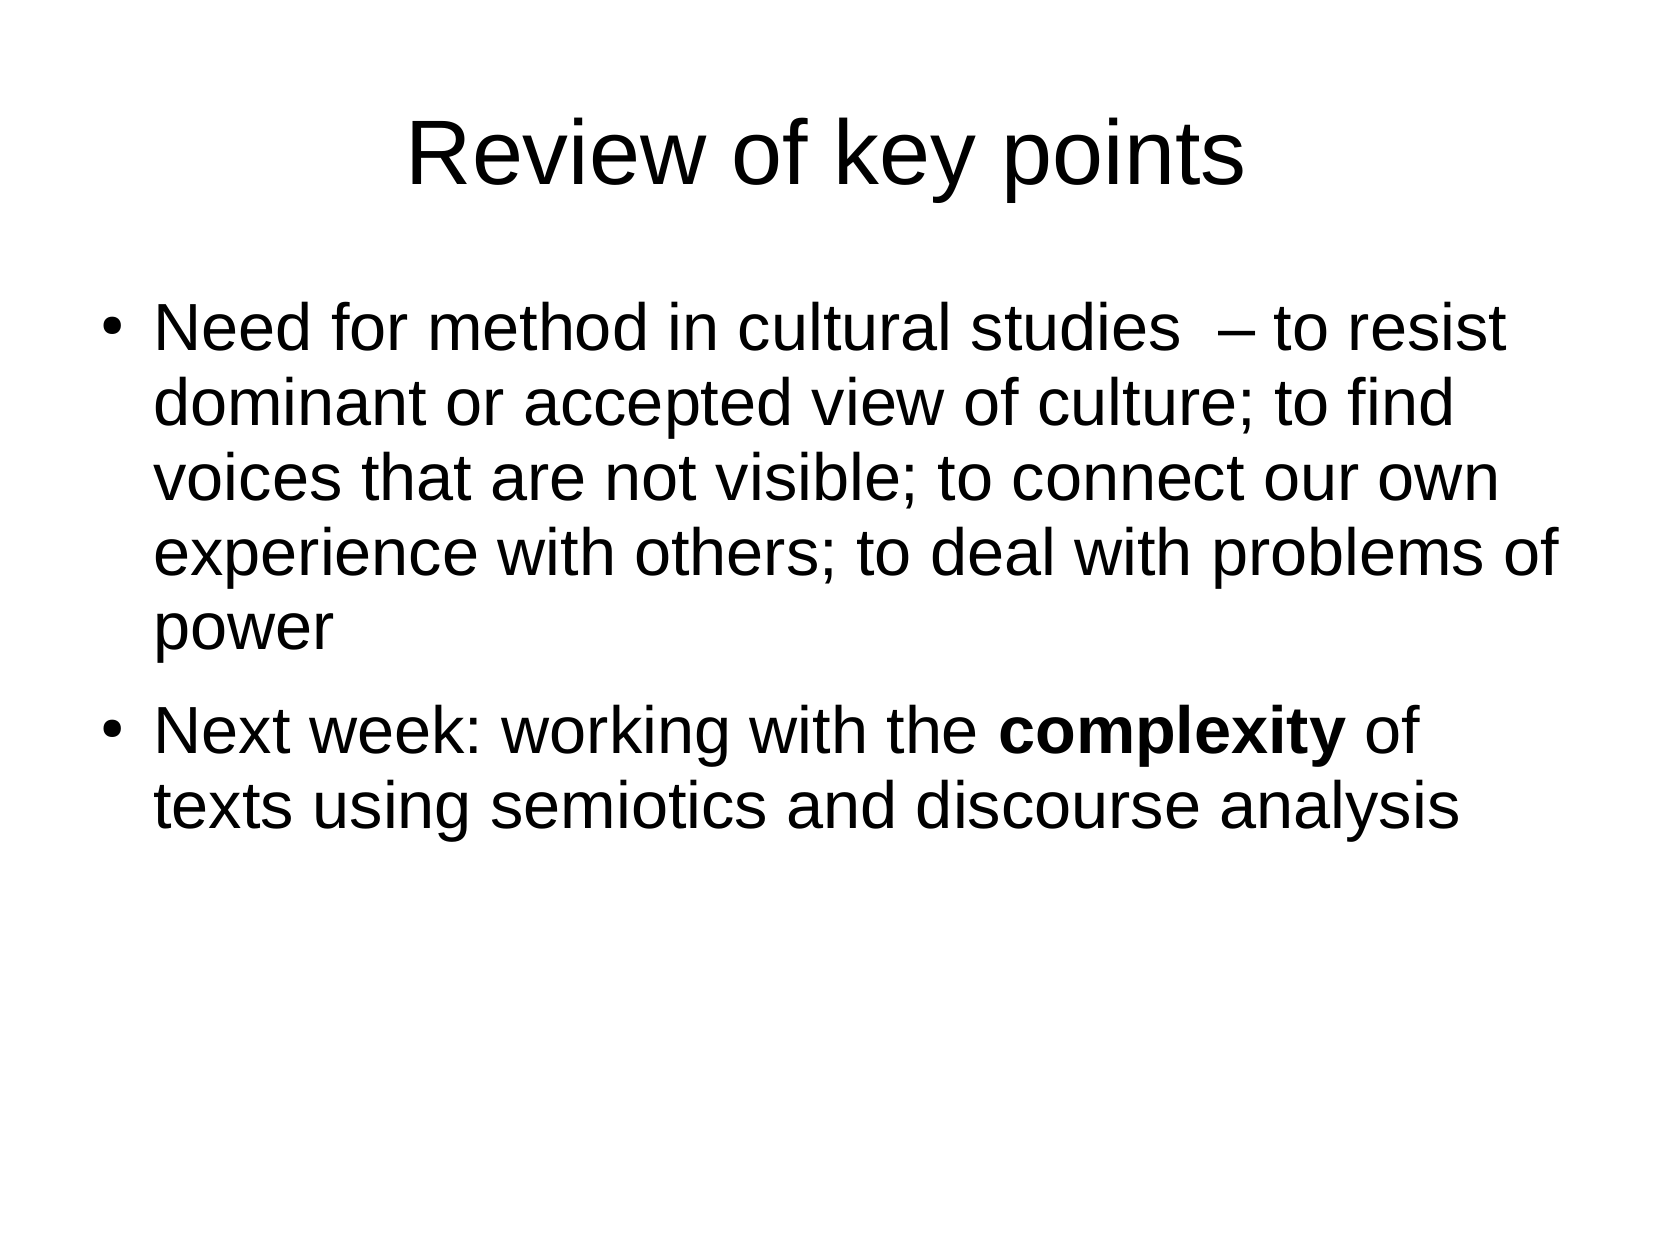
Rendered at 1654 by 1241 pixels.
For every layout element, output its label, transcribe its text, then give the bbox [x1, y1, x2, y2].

title Review of key points [82, 49, 1571, 257]
list Need for method in cultural studies – to resist dominant or accepted view of culture; to find voices that are not visible; to connect our own experience with others; to deal with problems of power Next week: working with the complexity of texts using semiotics and discourse analysis [82, 290, 1571, 1010]
